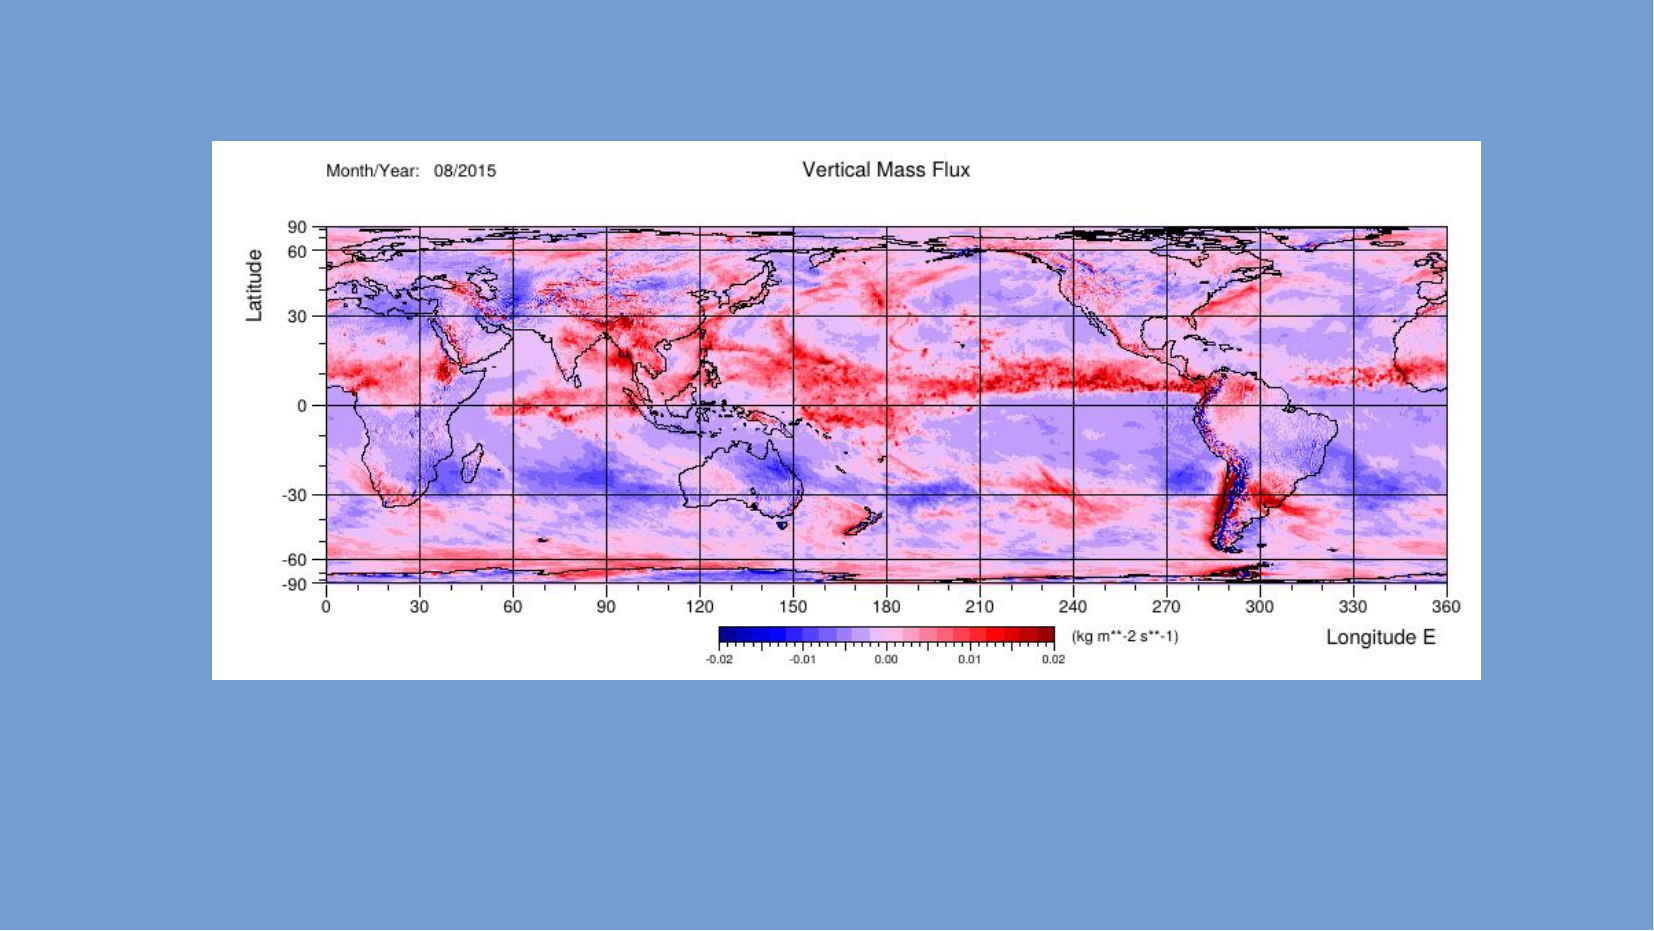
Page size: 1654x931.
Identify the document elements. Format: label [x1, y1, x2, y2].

picture [212, 141, 1481, 680]
